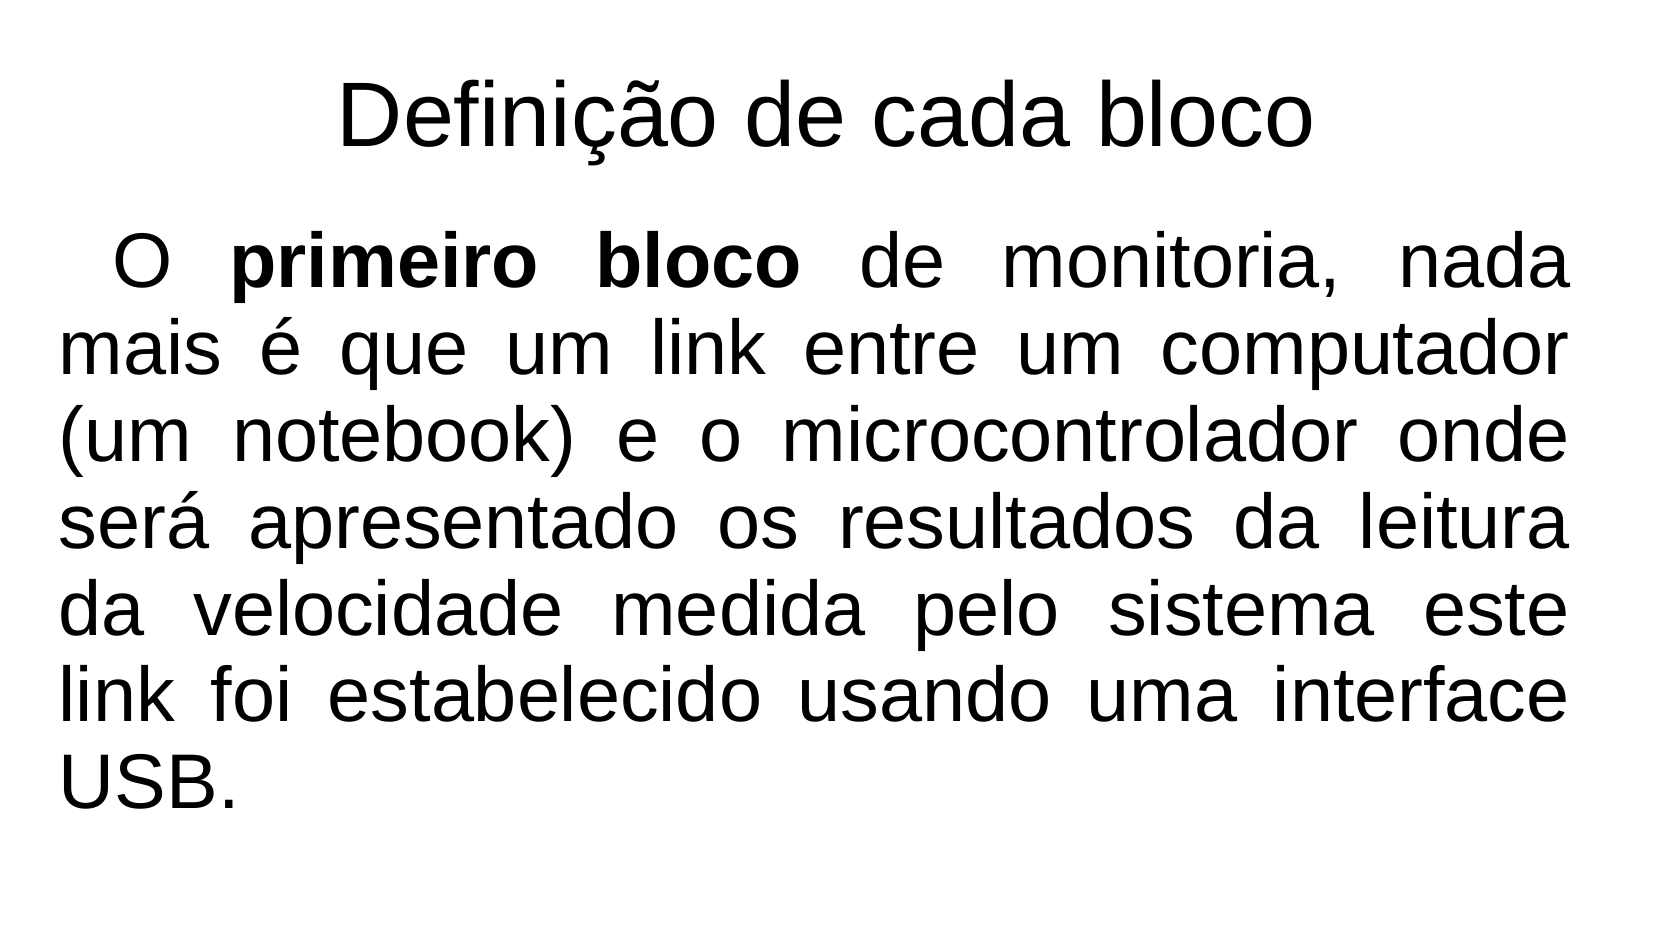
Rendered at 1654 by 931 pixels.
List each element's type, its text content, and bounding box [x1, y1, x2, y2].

title Definição de cada bloco [82, 37, 1571, 193]
list O primeiro bloco de monitoria, nada mais é que um link entre um computador (um notebook) e o microcontrolador onde será apresentado os resultados da leitura da velocidade medida pelo sistema este link foi estabelecido usando uma interface USB. [59, 217, 1571, 827]
